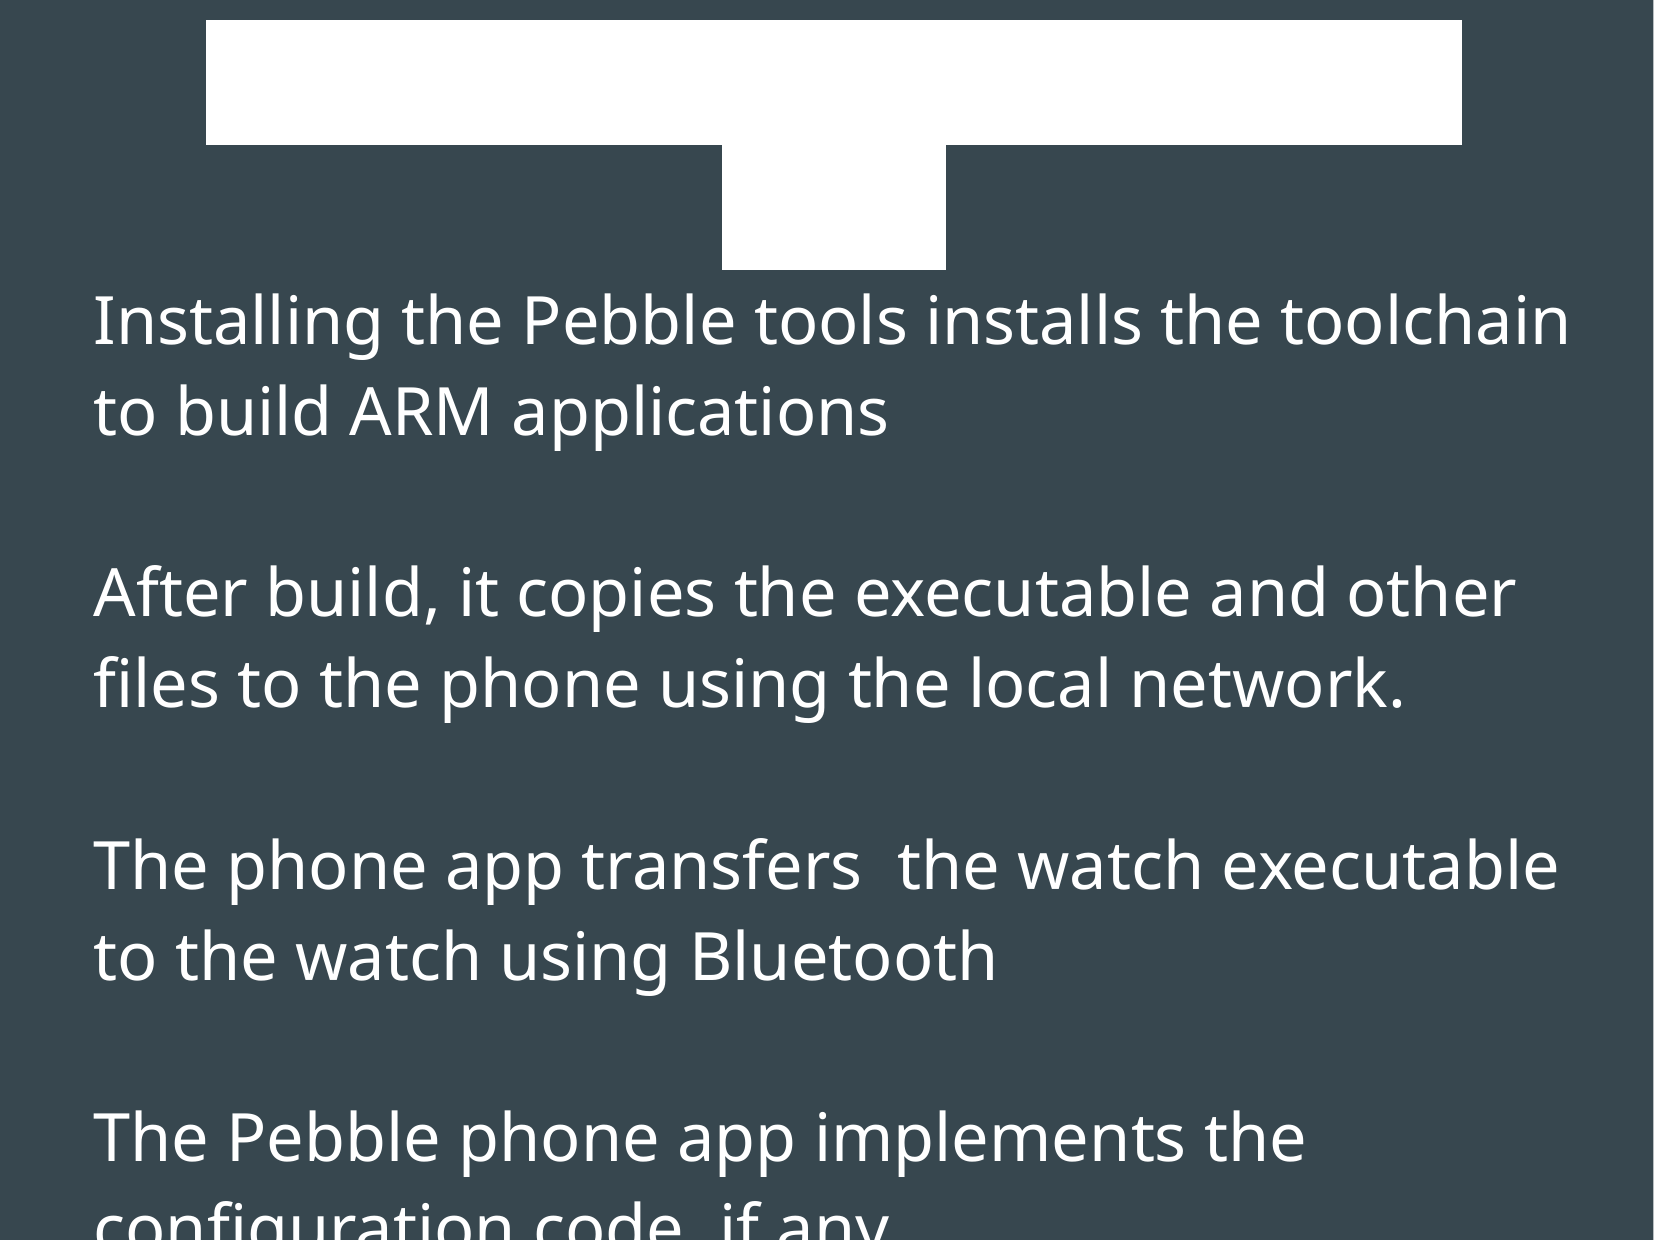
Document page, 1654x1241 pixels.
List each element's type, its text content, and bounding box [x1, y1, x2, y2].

text_box [555, 150, 1606, 1186]
text_box Installing the Pebble tools installs the toolchain to build ARM applications After build, it copies the executable and other files to the phone using the local network. The phone app transfers the watch executable to the watch using Bluetooth The Pebble phone app implements the configuration code, if any [78, 265, 1594, 1223]
title Command Line Development Tools [90, 64, 1579, 226]
